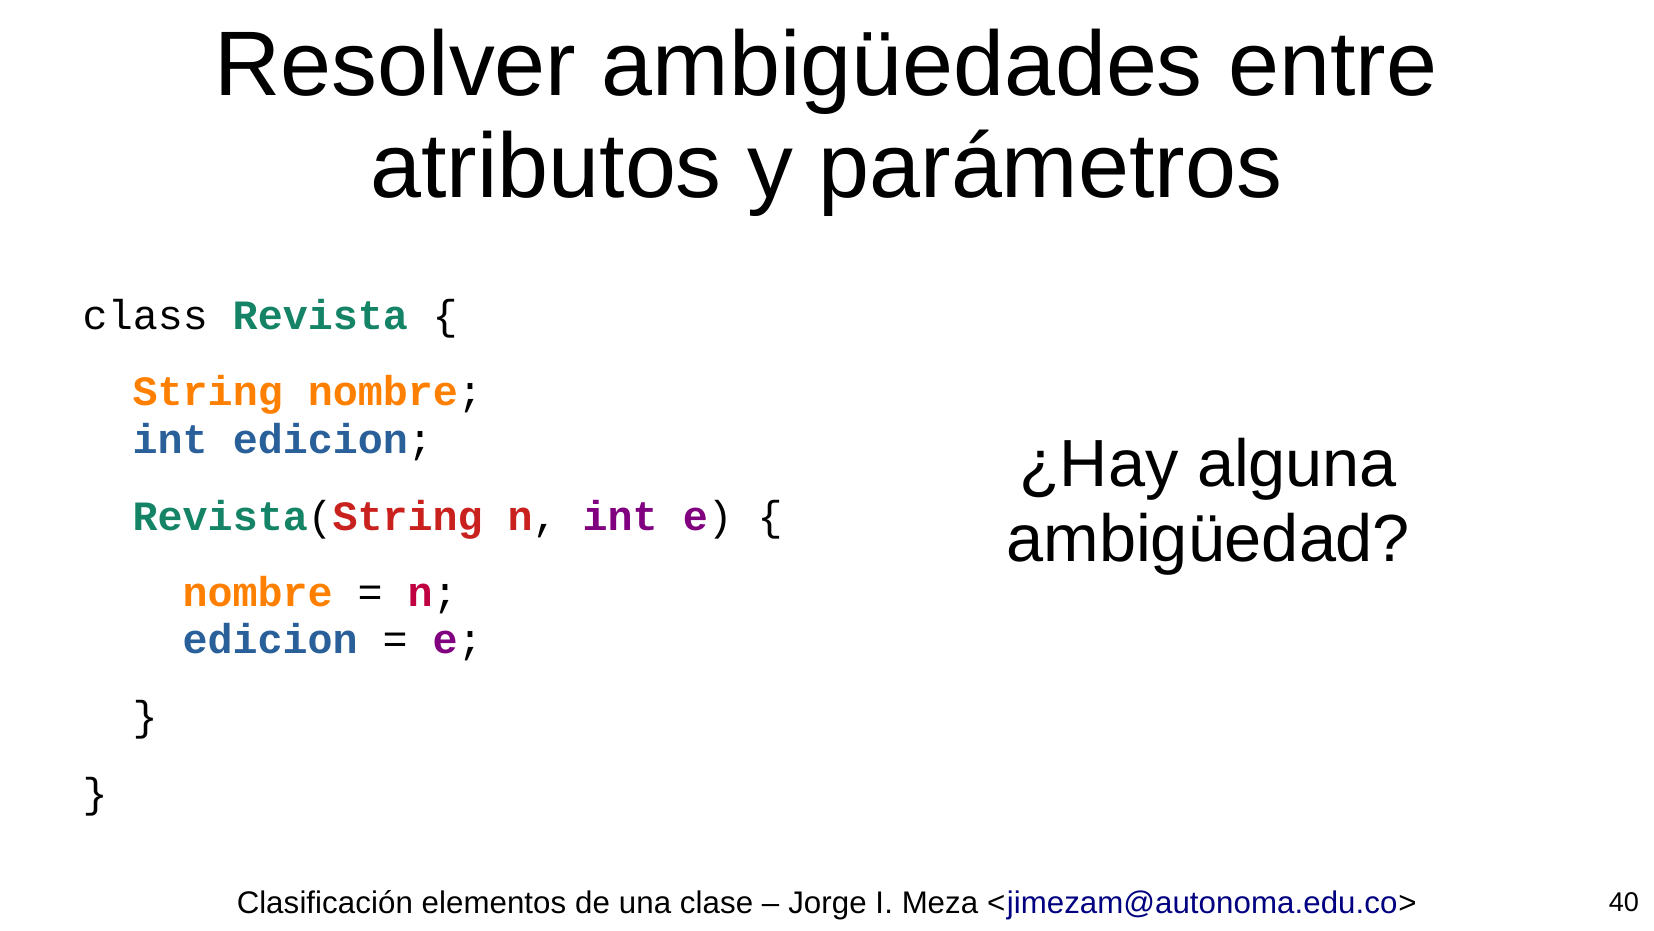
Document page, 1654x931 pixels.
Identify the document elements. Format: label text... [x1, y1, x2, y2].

list ¿Hay alguna ambigüedad? [845, 217, 1572, 879]
list class Revista { String nombre; int edicion; Revista(String n, int e) { nombre = n; edicion = e; } } [82, 217, 809, 879]
title Resolver ambigüedades entre atributos y parámetros [82, 12, 1571, 218]
